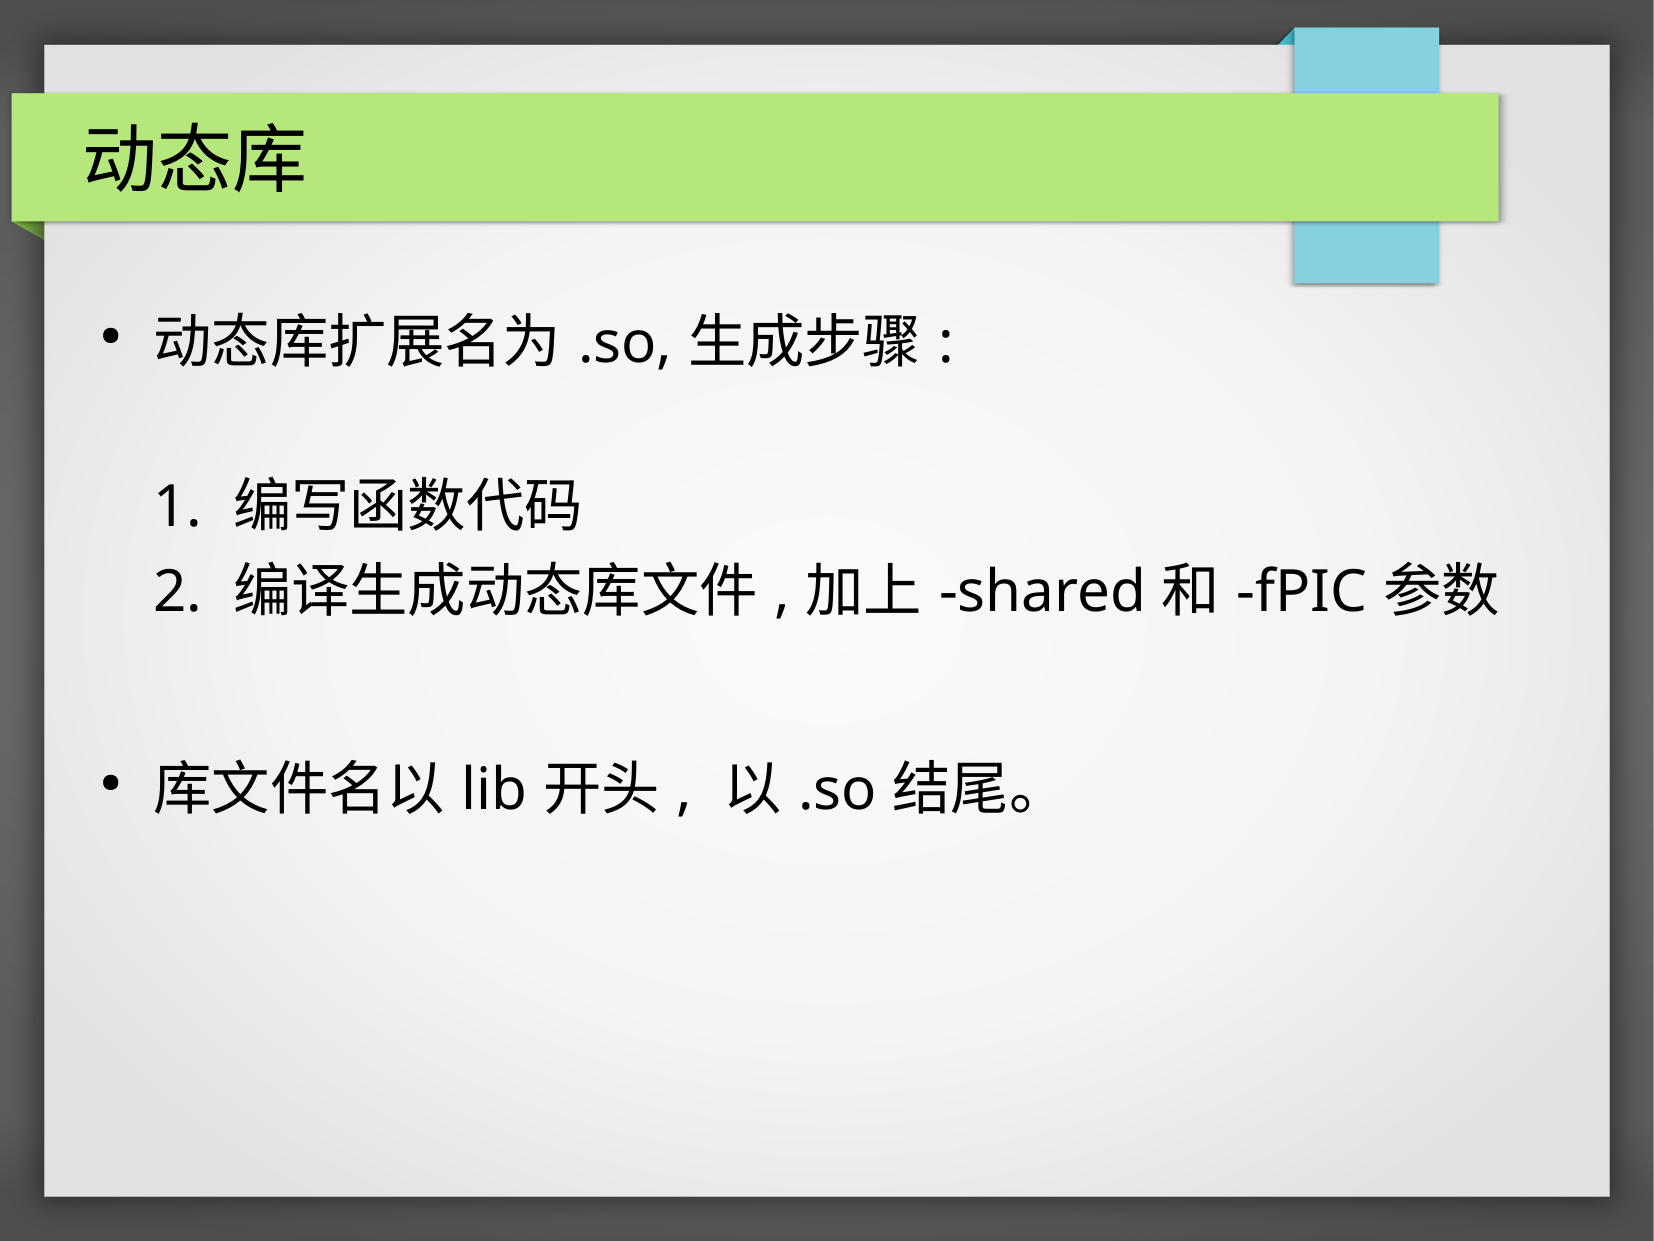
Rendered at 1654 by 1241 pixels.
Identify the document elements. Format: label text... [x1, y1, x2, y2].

list 动态库扩展名为.so,生成步骤: 1. 编写函数代码 2. 编译生成动态库文件,加上-shared和-fPIC参数 库文件名以lib开头, 以.so结尾。 [82, 295, 1571, 1015]
picture [0, 0, 1654, 1241]
title 动态库 [82, 94, 1264, 213]
